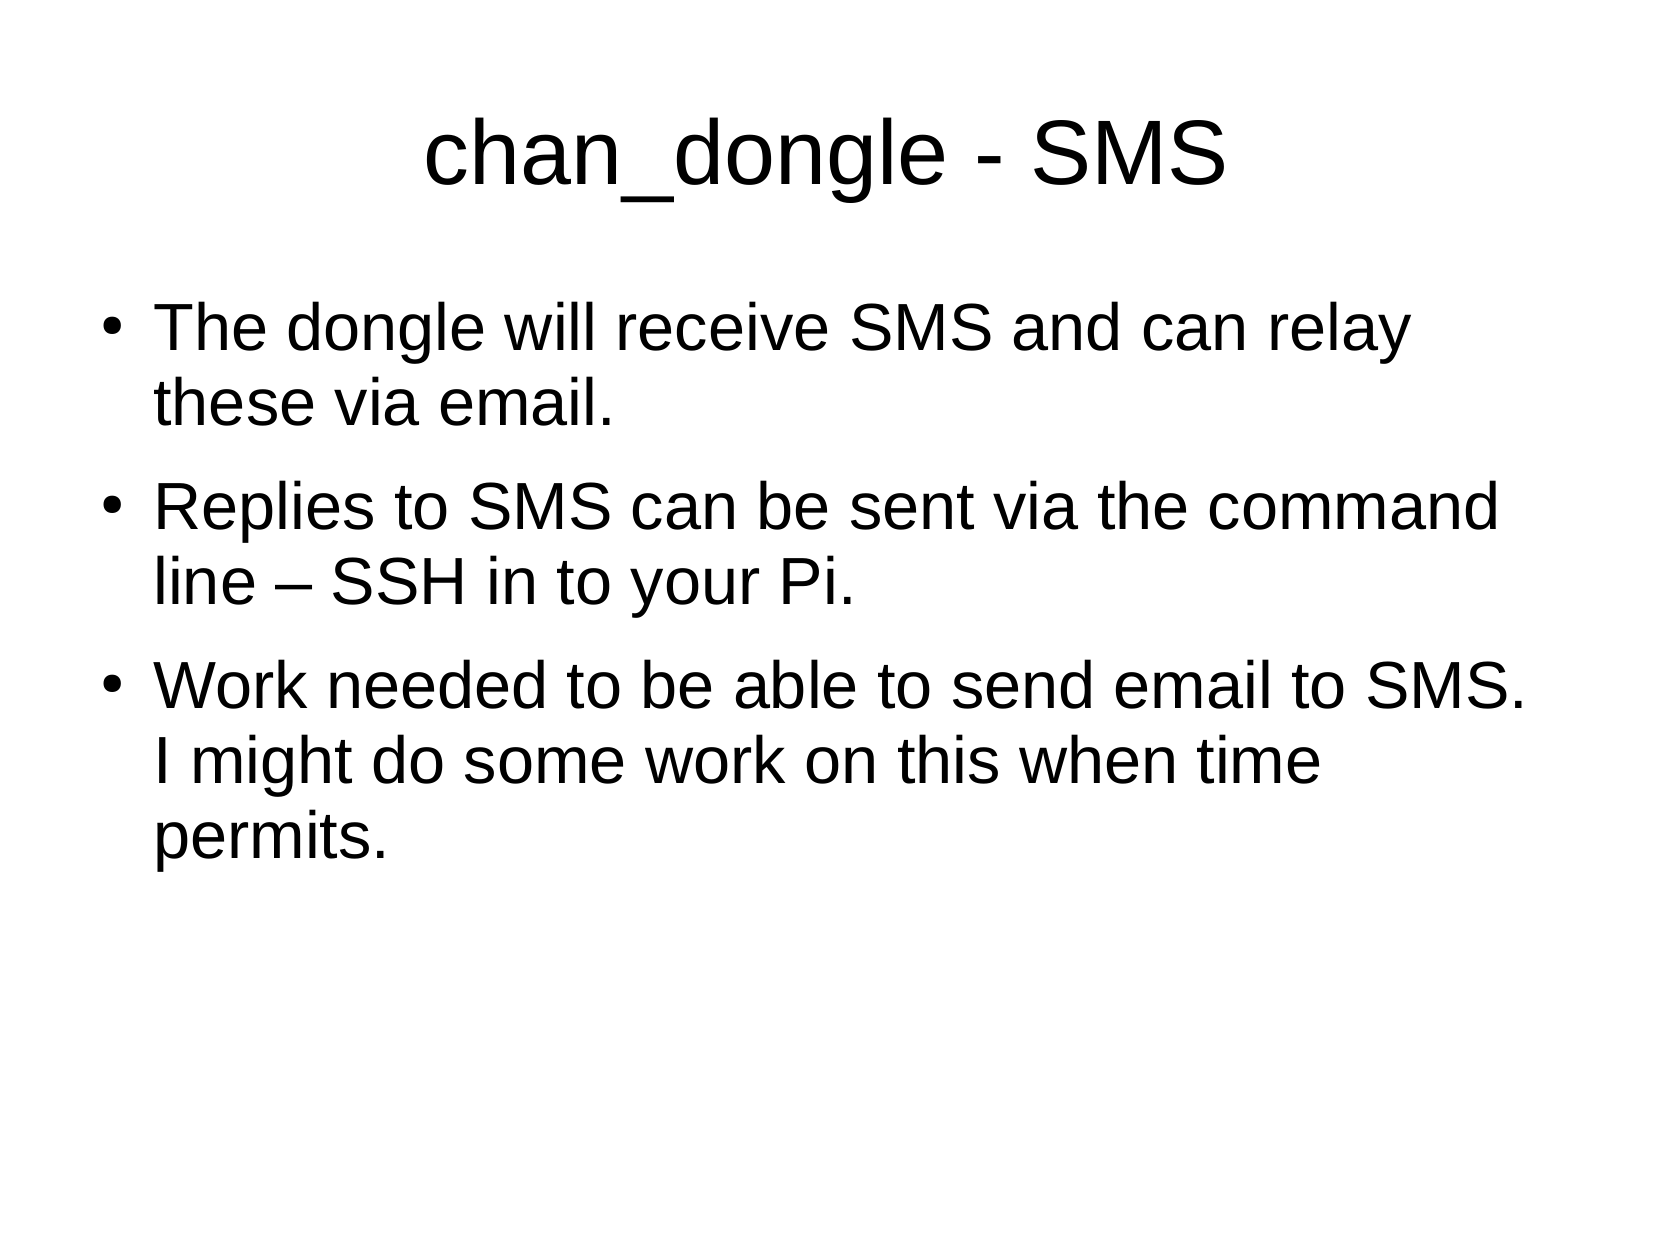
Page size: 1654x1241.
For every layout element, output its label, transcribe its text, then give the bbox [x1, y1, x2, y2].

list The dongle will receive SMS and can relay these via email. Replies to SMS can be sent via the command line – SSH in to your Pi. Work needed to be able to send email to SMS. I might do some work on this when time permits. [82, 290, 1538, 1010]
title chan_dongle - SMS [82, 49, 1571, 257]
